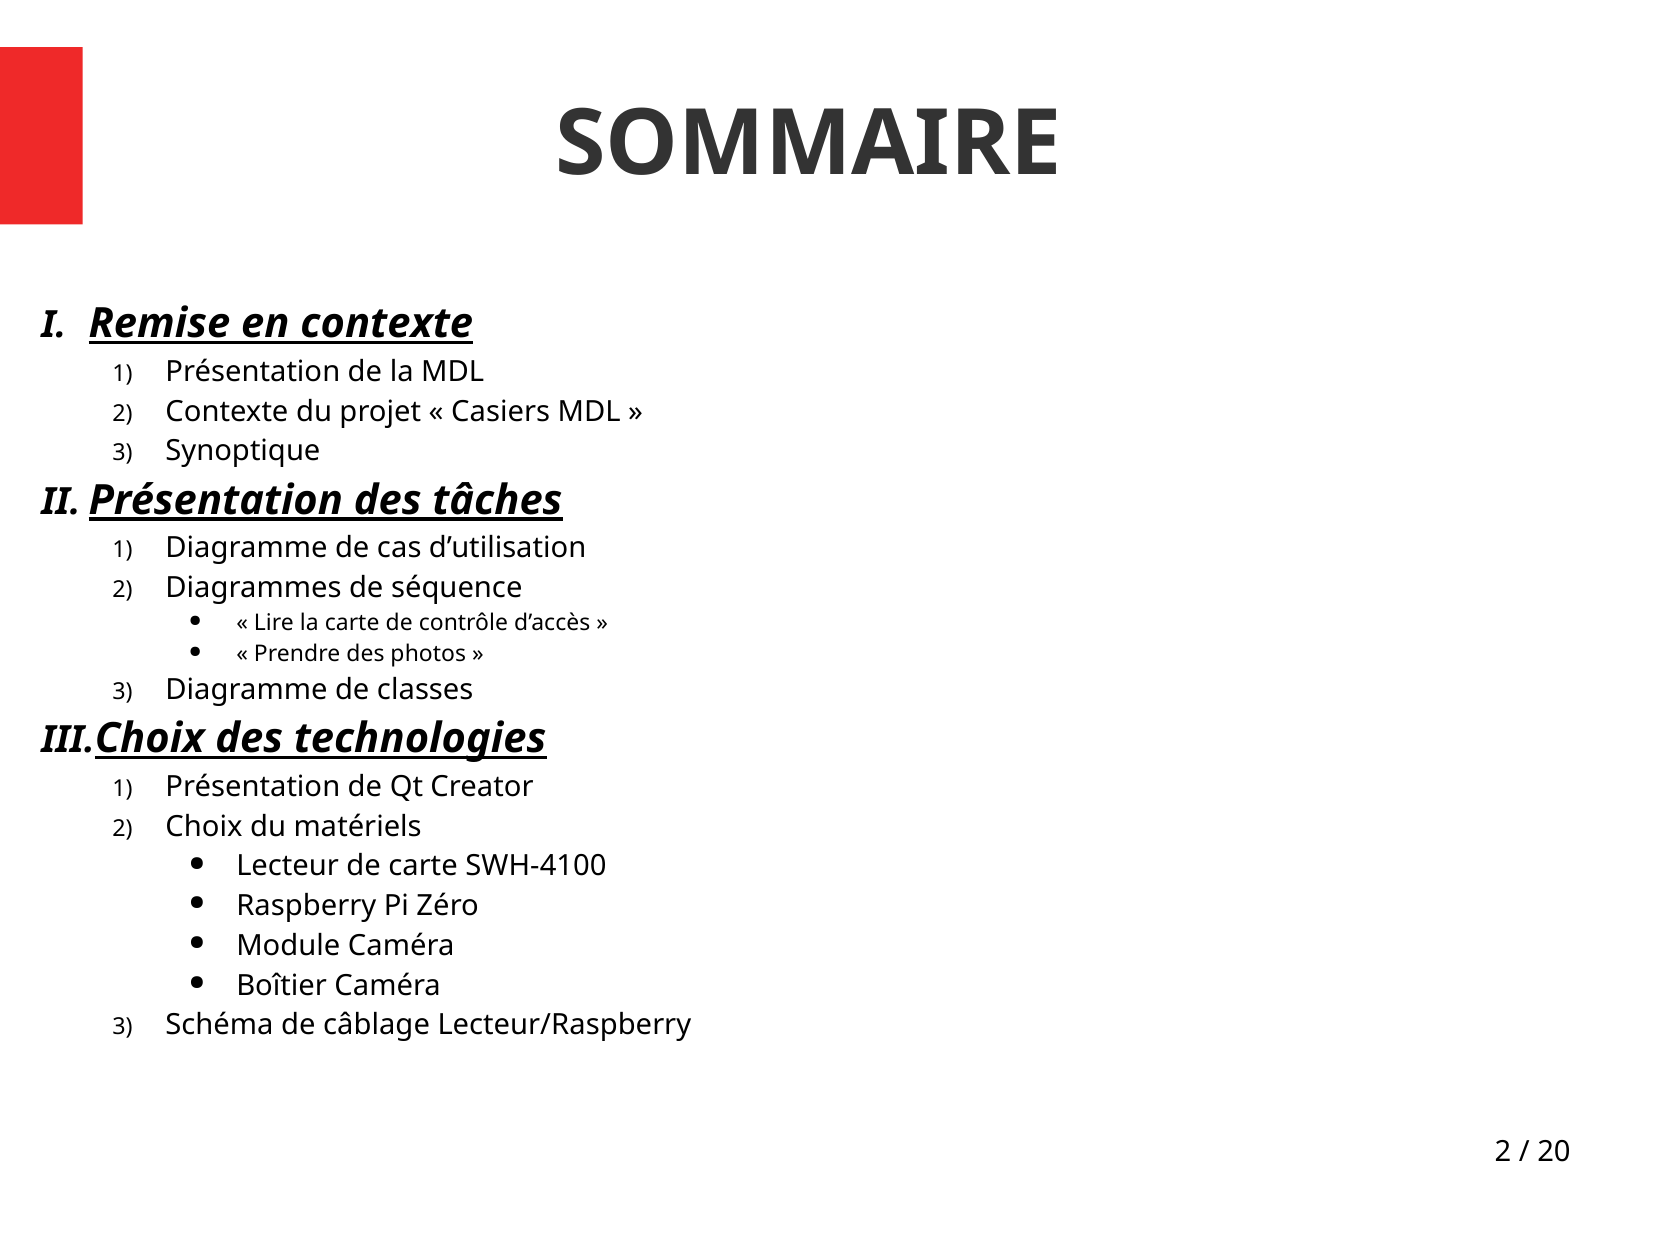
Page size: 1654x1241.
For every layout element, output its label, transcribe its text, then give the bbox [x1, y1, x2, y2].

title SOMMAIRE [555, 35, 1121, 243]
list Remise en contexte Présentation de la MDL Contexte du projet « Casiers MDL » Synoptique Présentation des tâches Diagramme de cas d’utilisation Diagrammes de séquence « Lire la carte de contrôle d’accès » « Prendre des photos » Diagramme de classes Choix des technologies Présentation de Qt Creator Choix du matériels Lecteur de carte SWH-4100 Raspberry Pi Zéro Module Caméra Boîtier Caméra Schéma de câblage Lecteur/Raspberry [23, 236, 1063, 993]
